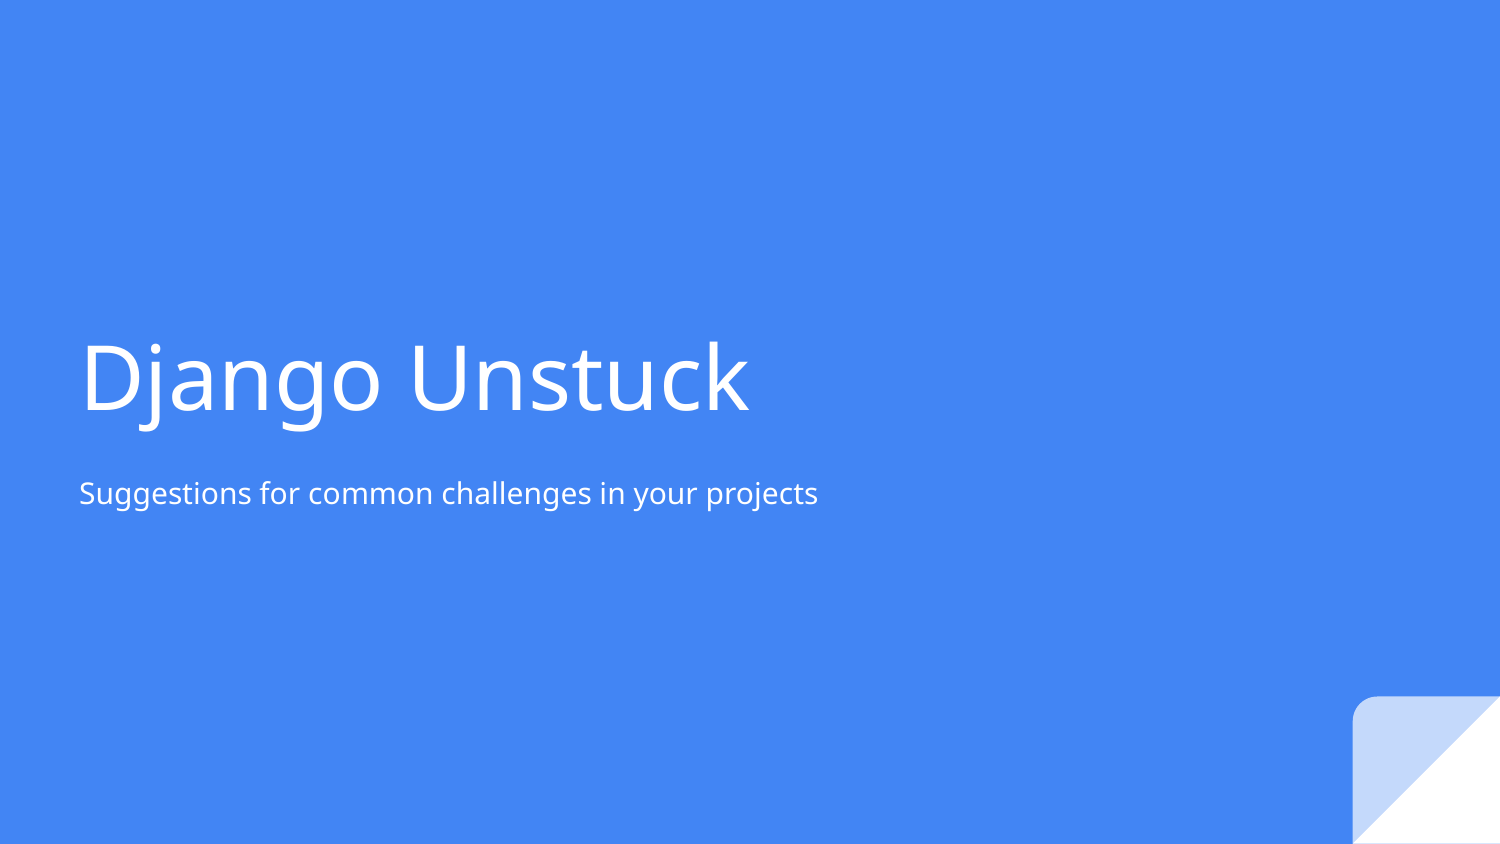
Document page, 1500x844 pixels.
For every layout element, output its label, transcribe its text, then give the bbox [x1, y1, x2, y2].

subtitle Suggestions for common challenges in your projects [64, 457, 1413, 529]
title Django Unstuck [64, 298, 1413, 452]
